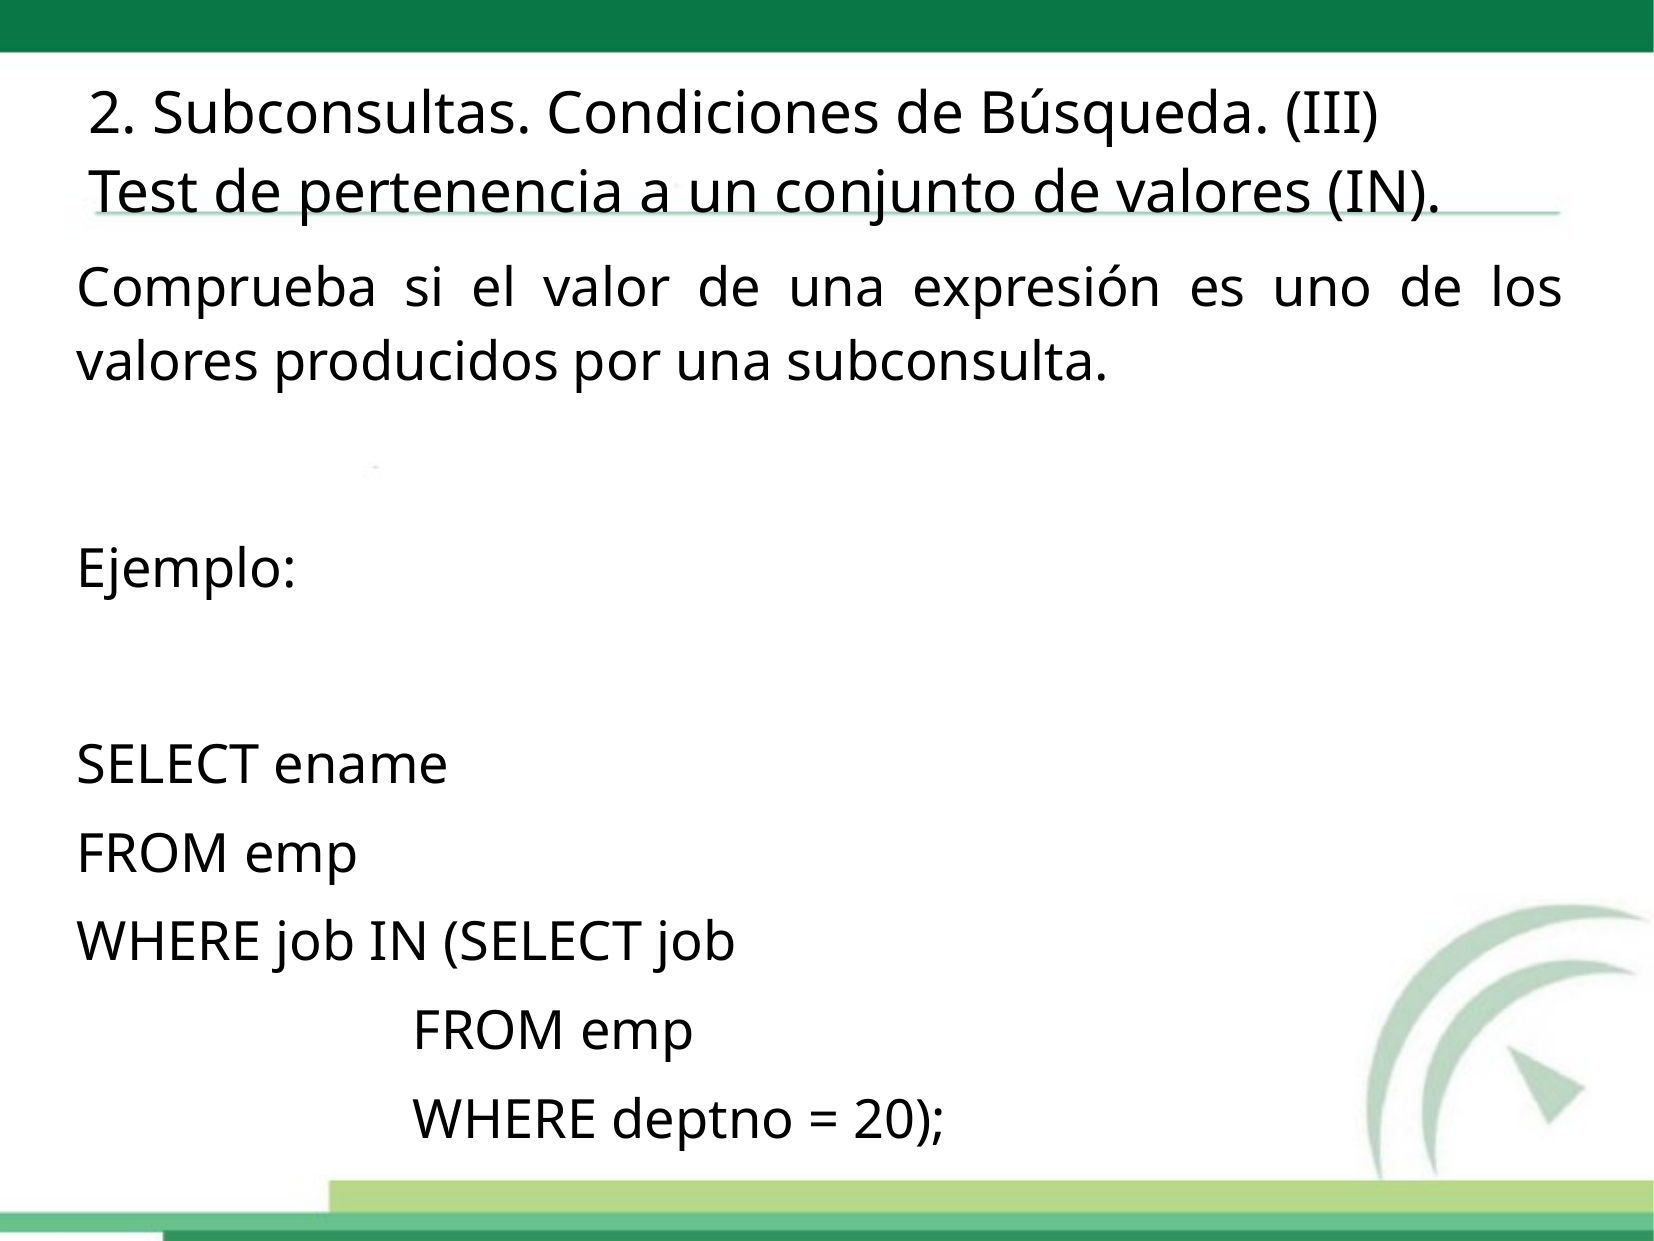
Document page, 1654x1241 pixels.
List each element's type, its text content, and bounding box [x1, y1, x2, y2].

title 2. Subconsultas. Condiciones de Búsqueda. (III) Test de pertenencia a un conjunto de valores (IN). [88, 46, 1577, 254]
picture [0, 0, 1654, 1241]
list Comprueba si el valor de una expresión es uno de los valores producidos por una subconsulta. Ejemplo: SELECT ename FROM emp WHERE job IN (SELECT job FROM emp WHERE deptno = 20); [76, 248, 1565, 1052]
